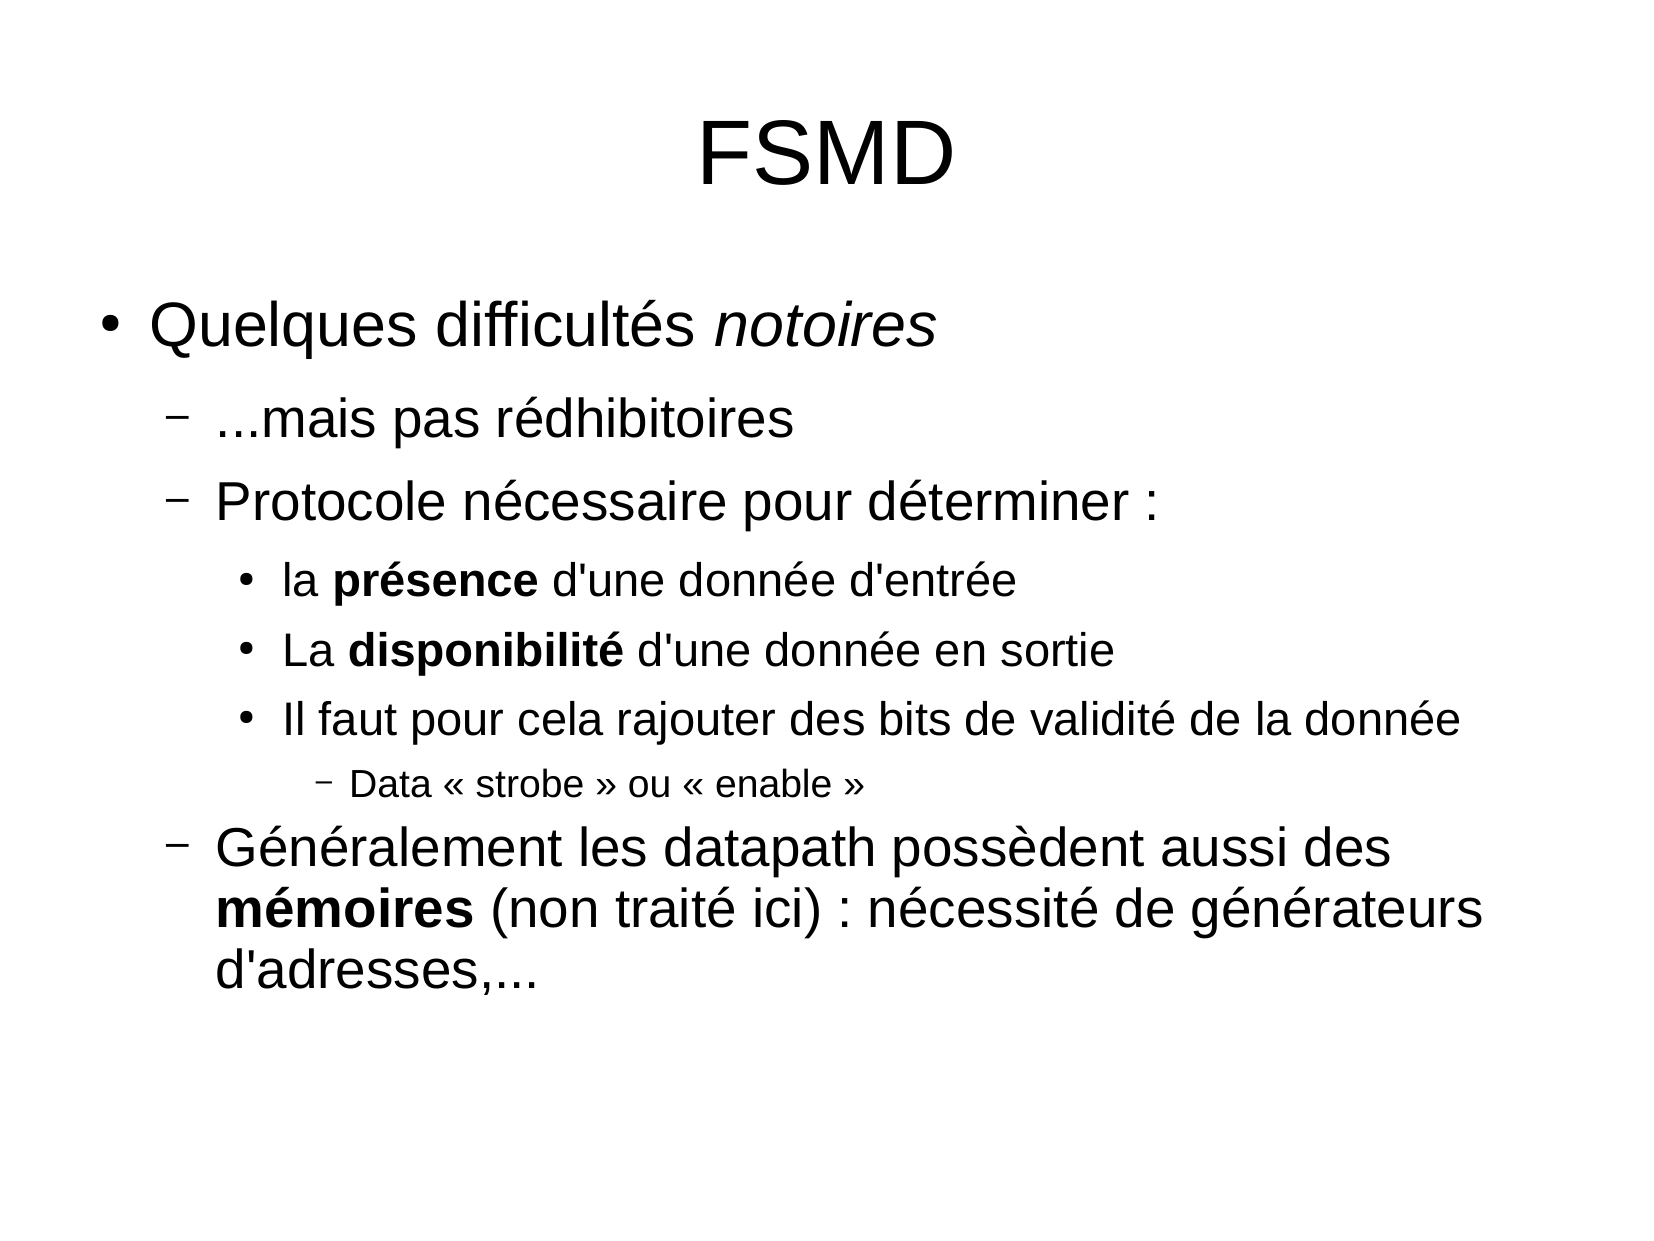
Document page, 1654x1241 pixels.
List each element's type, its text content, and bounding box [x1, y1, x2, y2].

list Quelques difficultés notoires ...mais pas rédhibitoires Protocole nécessaire pour déterminer : la présence d'une donnée d'entrée La disponibilité d'une donnée en sortie Il faut pour cela rajouter des bits de validité de la donnée Data « strobe » ou « enable » Généralement les datapath possèdent aussi des mémoires (non traité ici) : nécessité de générateurs d'adresses,... [82, 290, 1538, 1010]
title FSMD [82, 49, 1571, 257]
